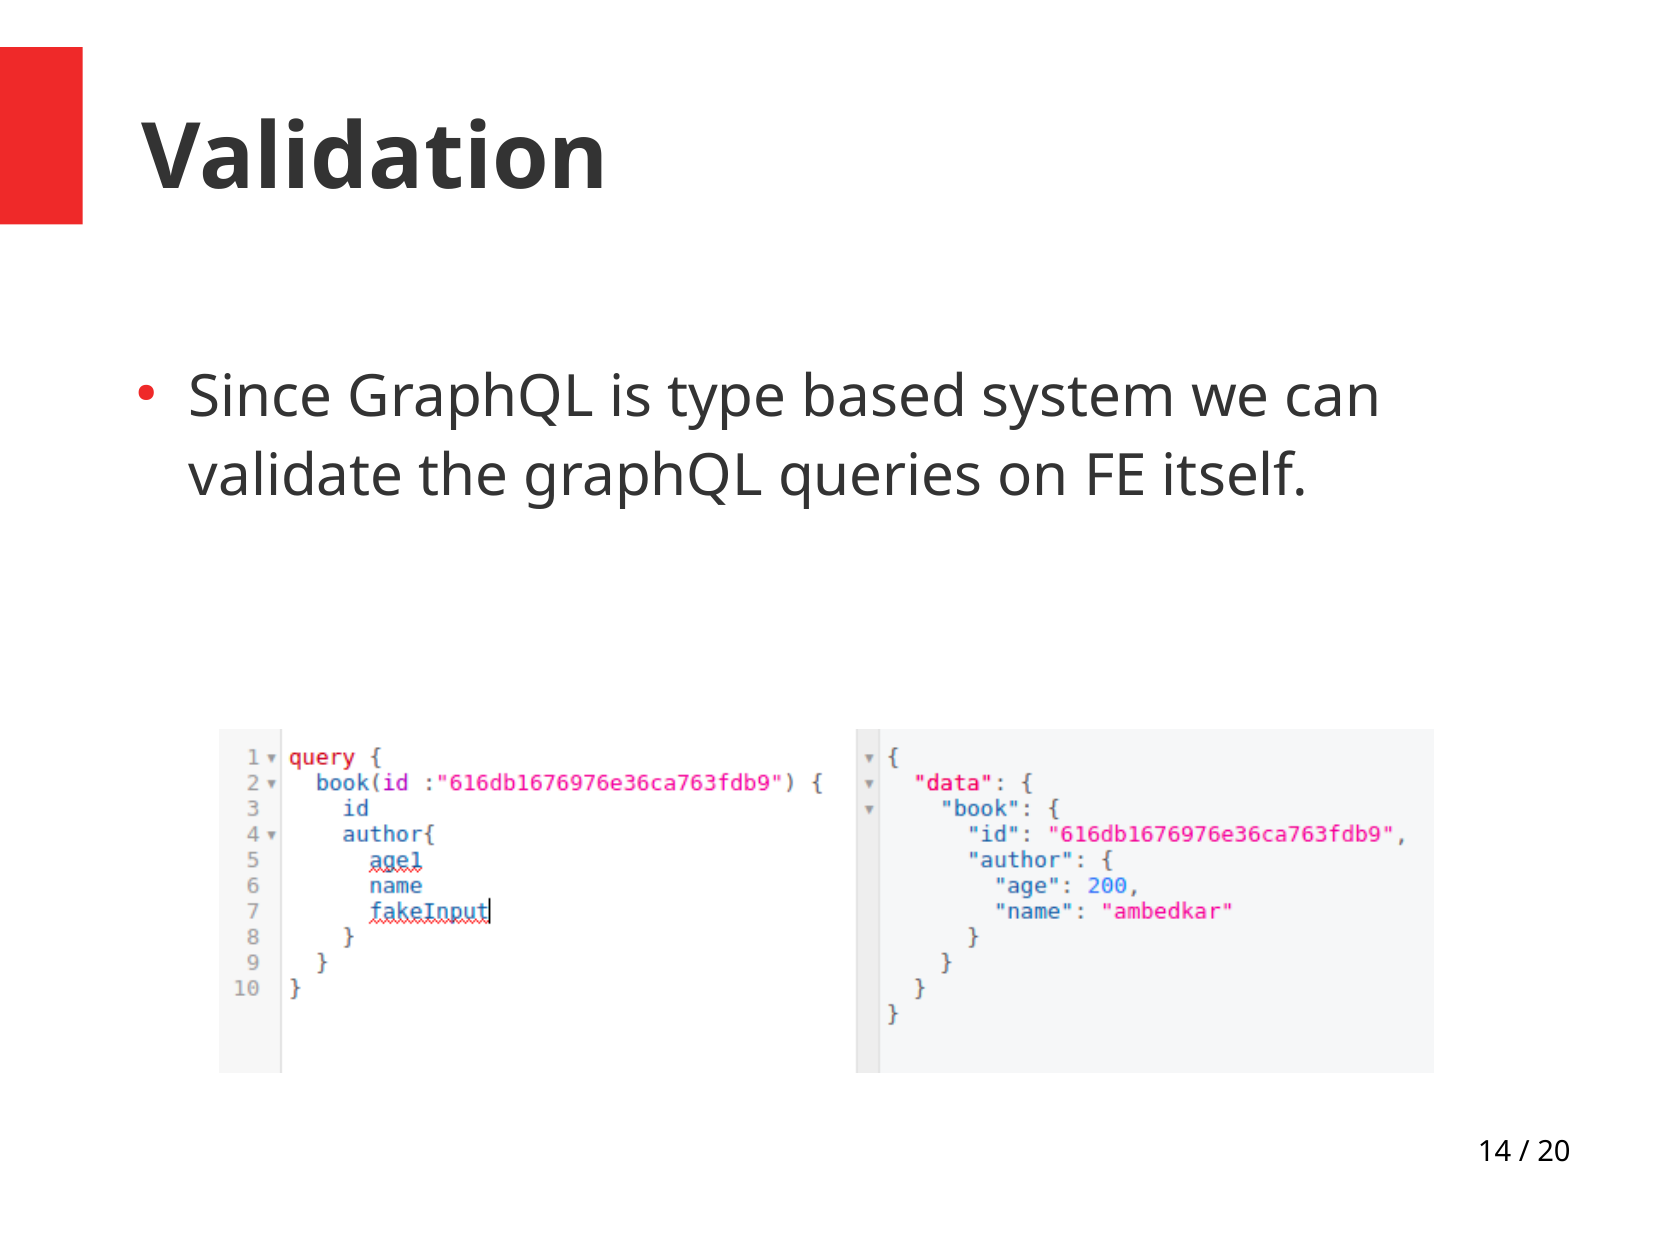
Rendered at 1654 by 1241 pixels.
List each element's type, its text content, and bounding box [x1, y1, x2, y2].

list Since GraphQL is type based system we can validate the graphQL queries on FE itself. [118, 354, 1536, 698]
title Validation [118, 49, 1571, 257]
picture [219, 729, 1434, 1074]
